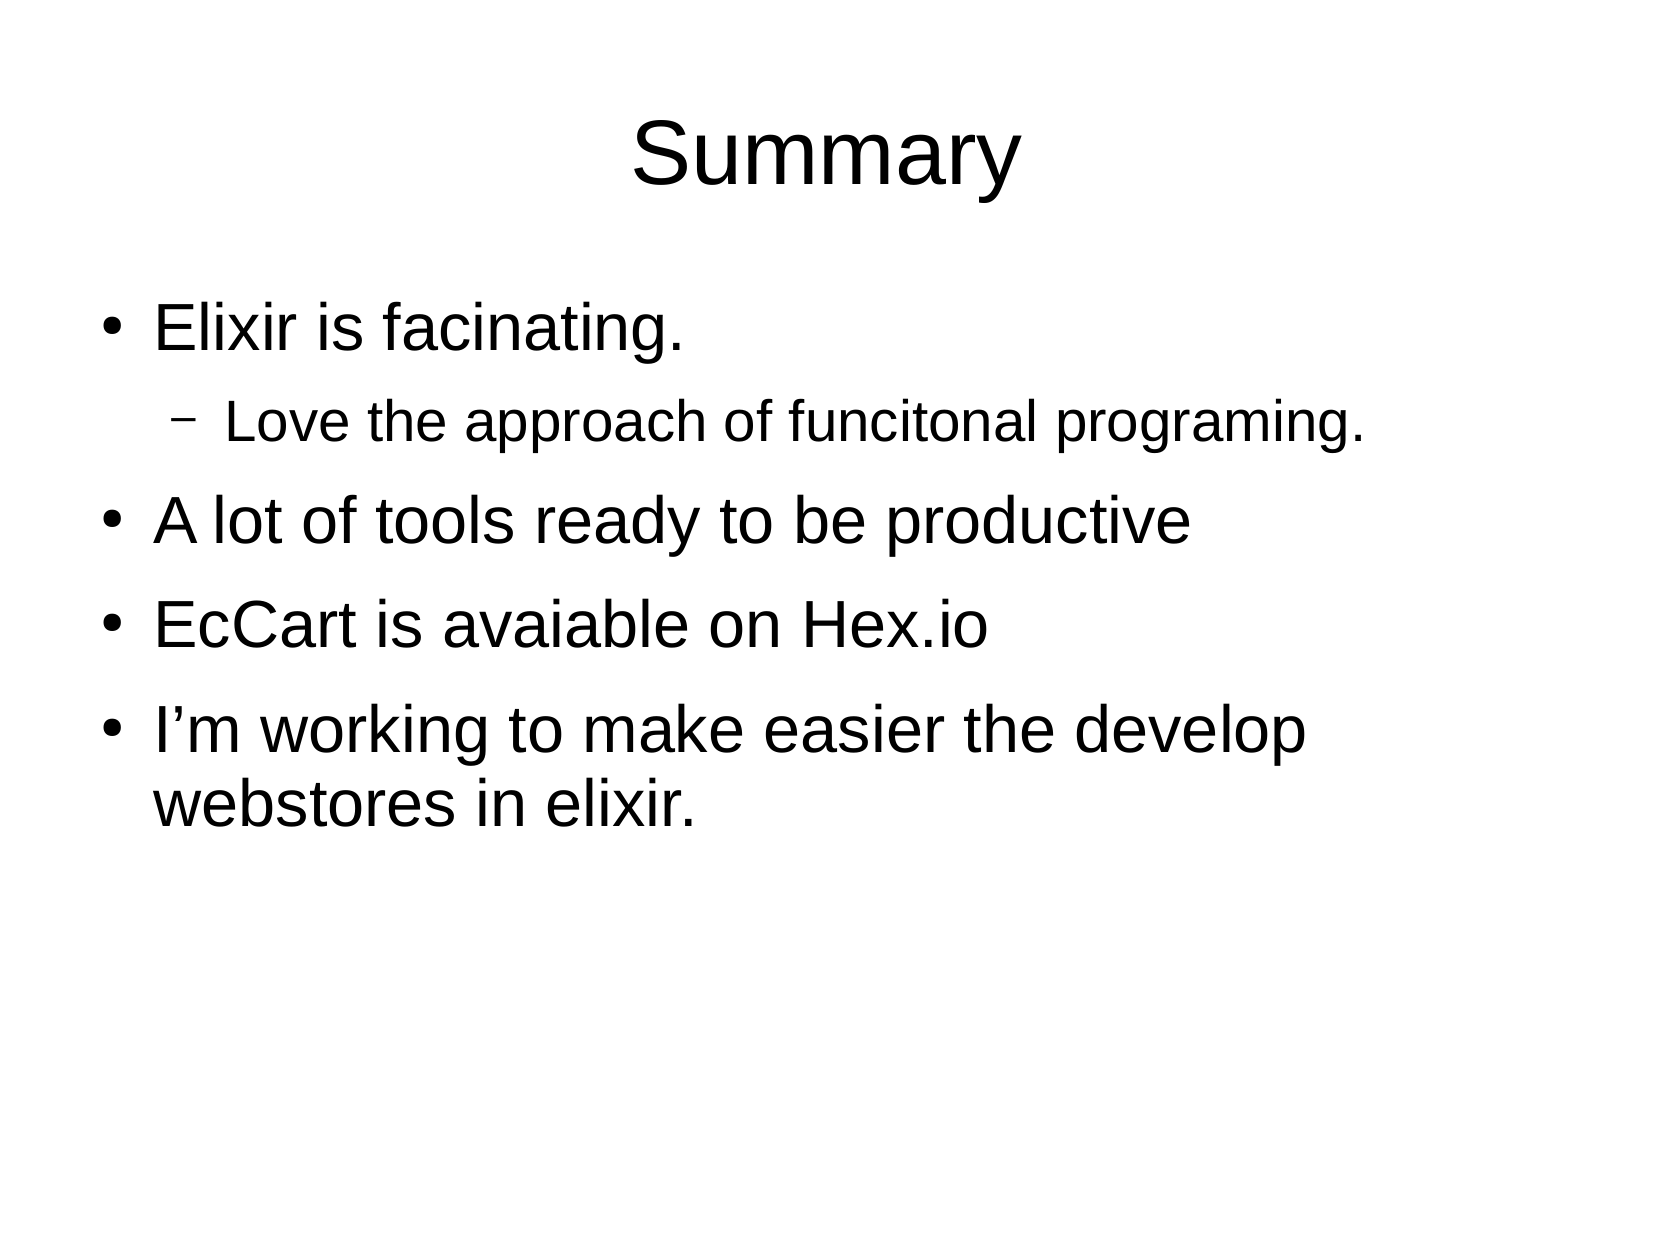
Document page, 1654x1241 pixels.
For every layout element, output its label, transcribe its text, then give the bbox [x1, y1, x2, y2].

title Summary [82, 49, 1571, 257]
list Elixir is facinating. Love the approach of funcitonal programing. A lot of tools ready to be productive EcCart is avaiable on Hex.io I’m working to make easier the develop webstores in elixir. [82, 290, 1571, 1010]
